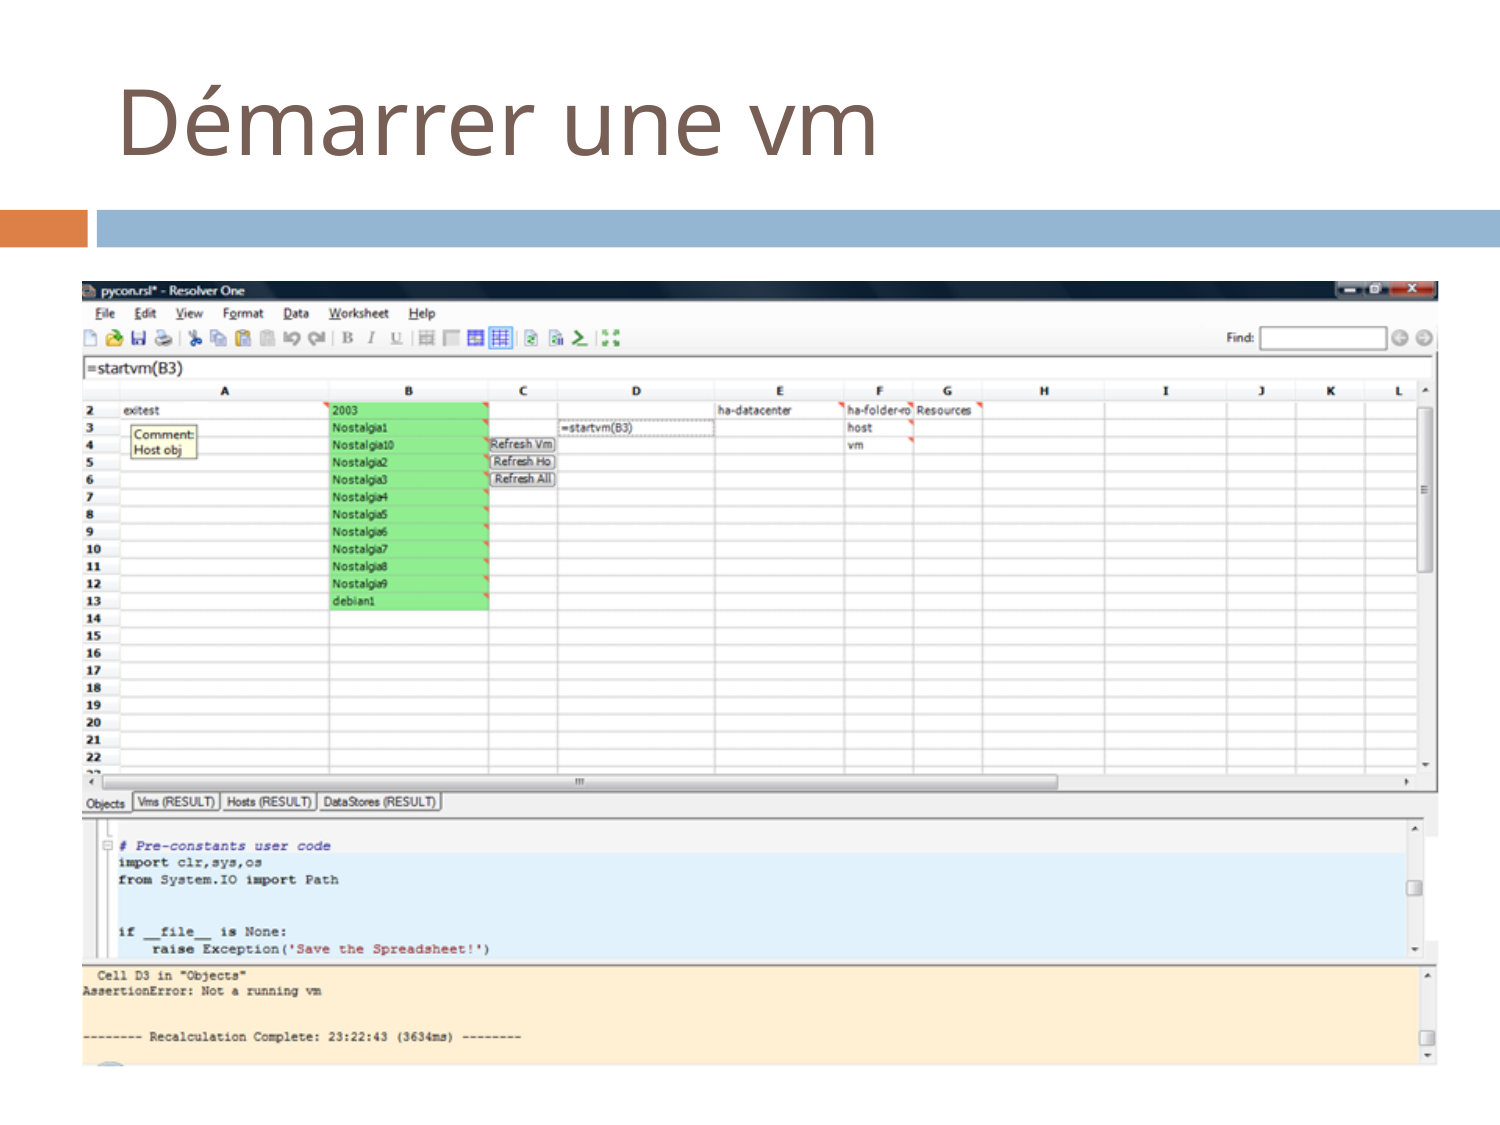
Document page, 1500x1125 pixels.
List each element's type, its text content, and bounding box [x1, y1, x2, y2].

title Démarrer une vm [100, 37, 1438, 201]
picture [82, 281, 1440, 1068]
